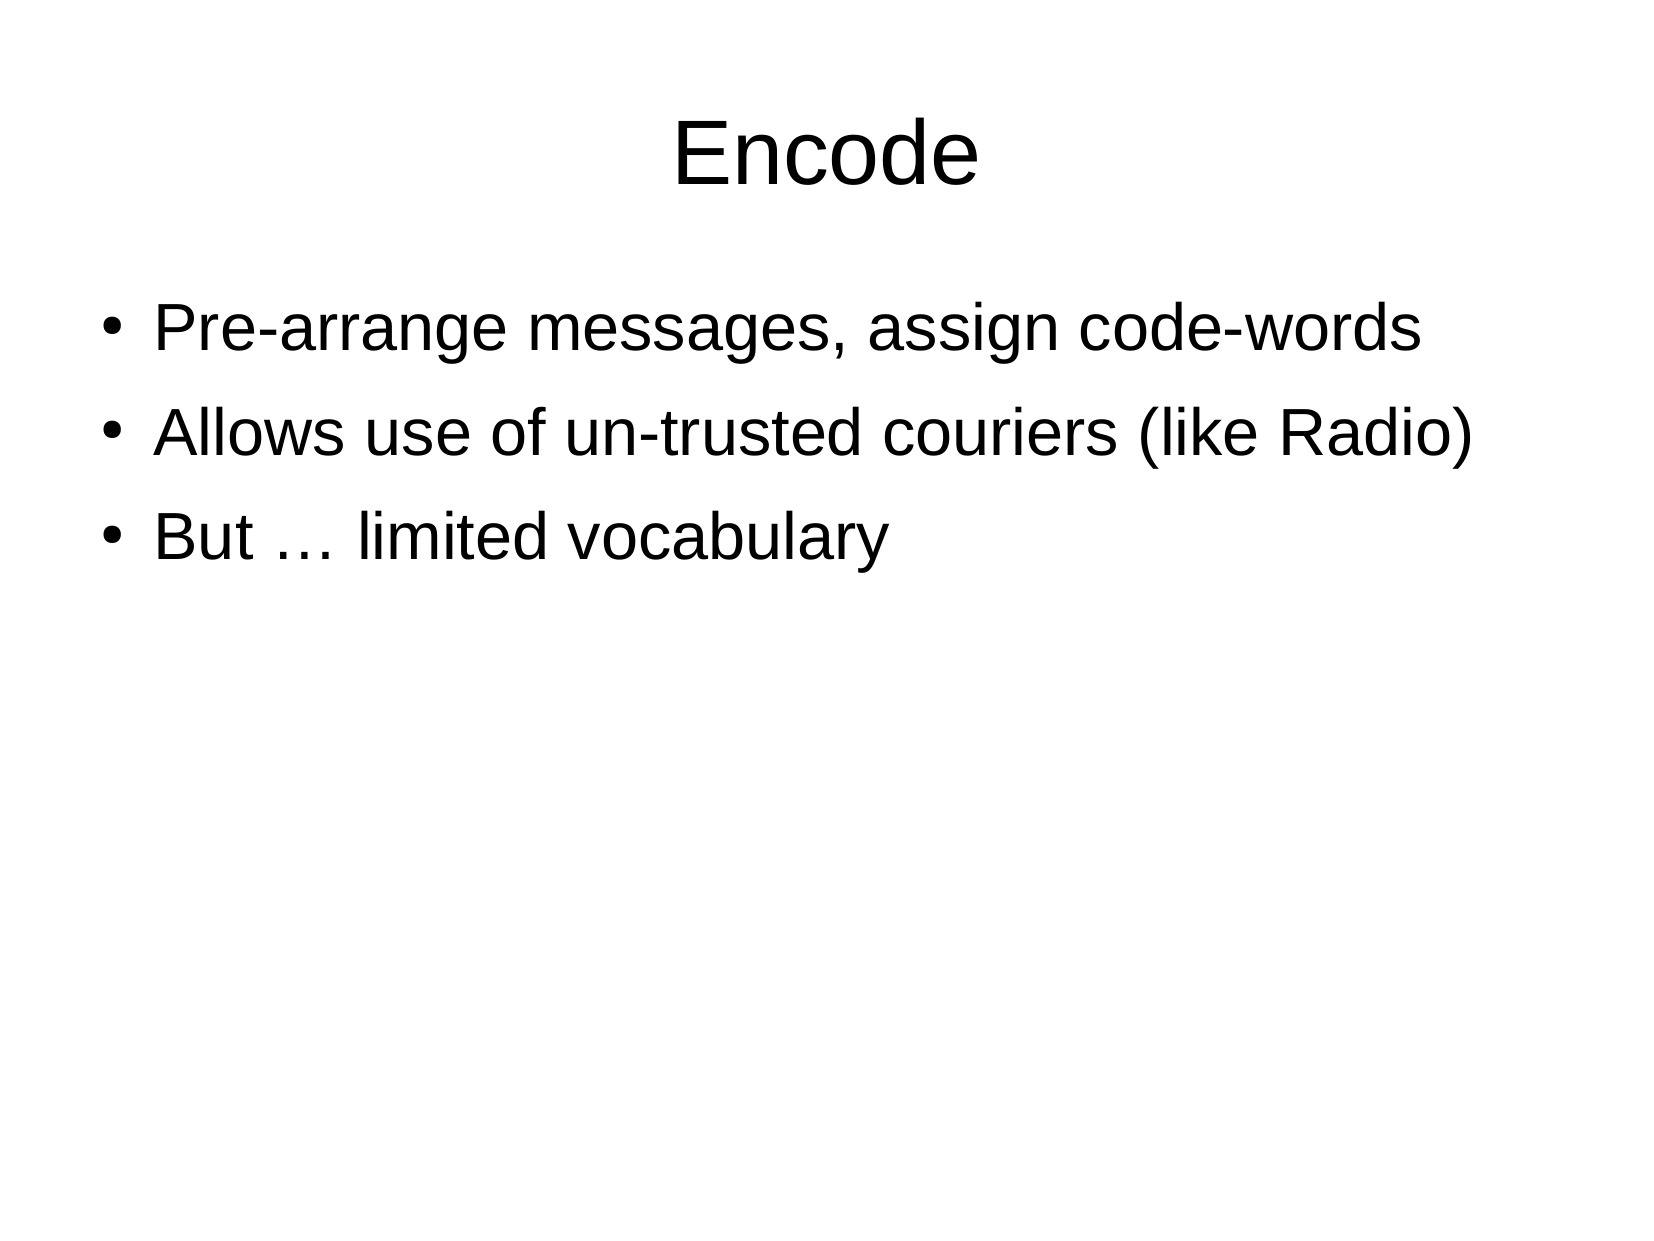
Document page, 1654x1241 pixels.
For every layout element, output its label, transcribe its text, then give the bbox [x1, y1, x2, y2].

title Encode [82, 56, 1571, 250]
list Pre-arrange messages, assign code-words Allows use of un-trusted couriers (like Radio) But … limited vocabulary [82, 290, 1571, 1109]
